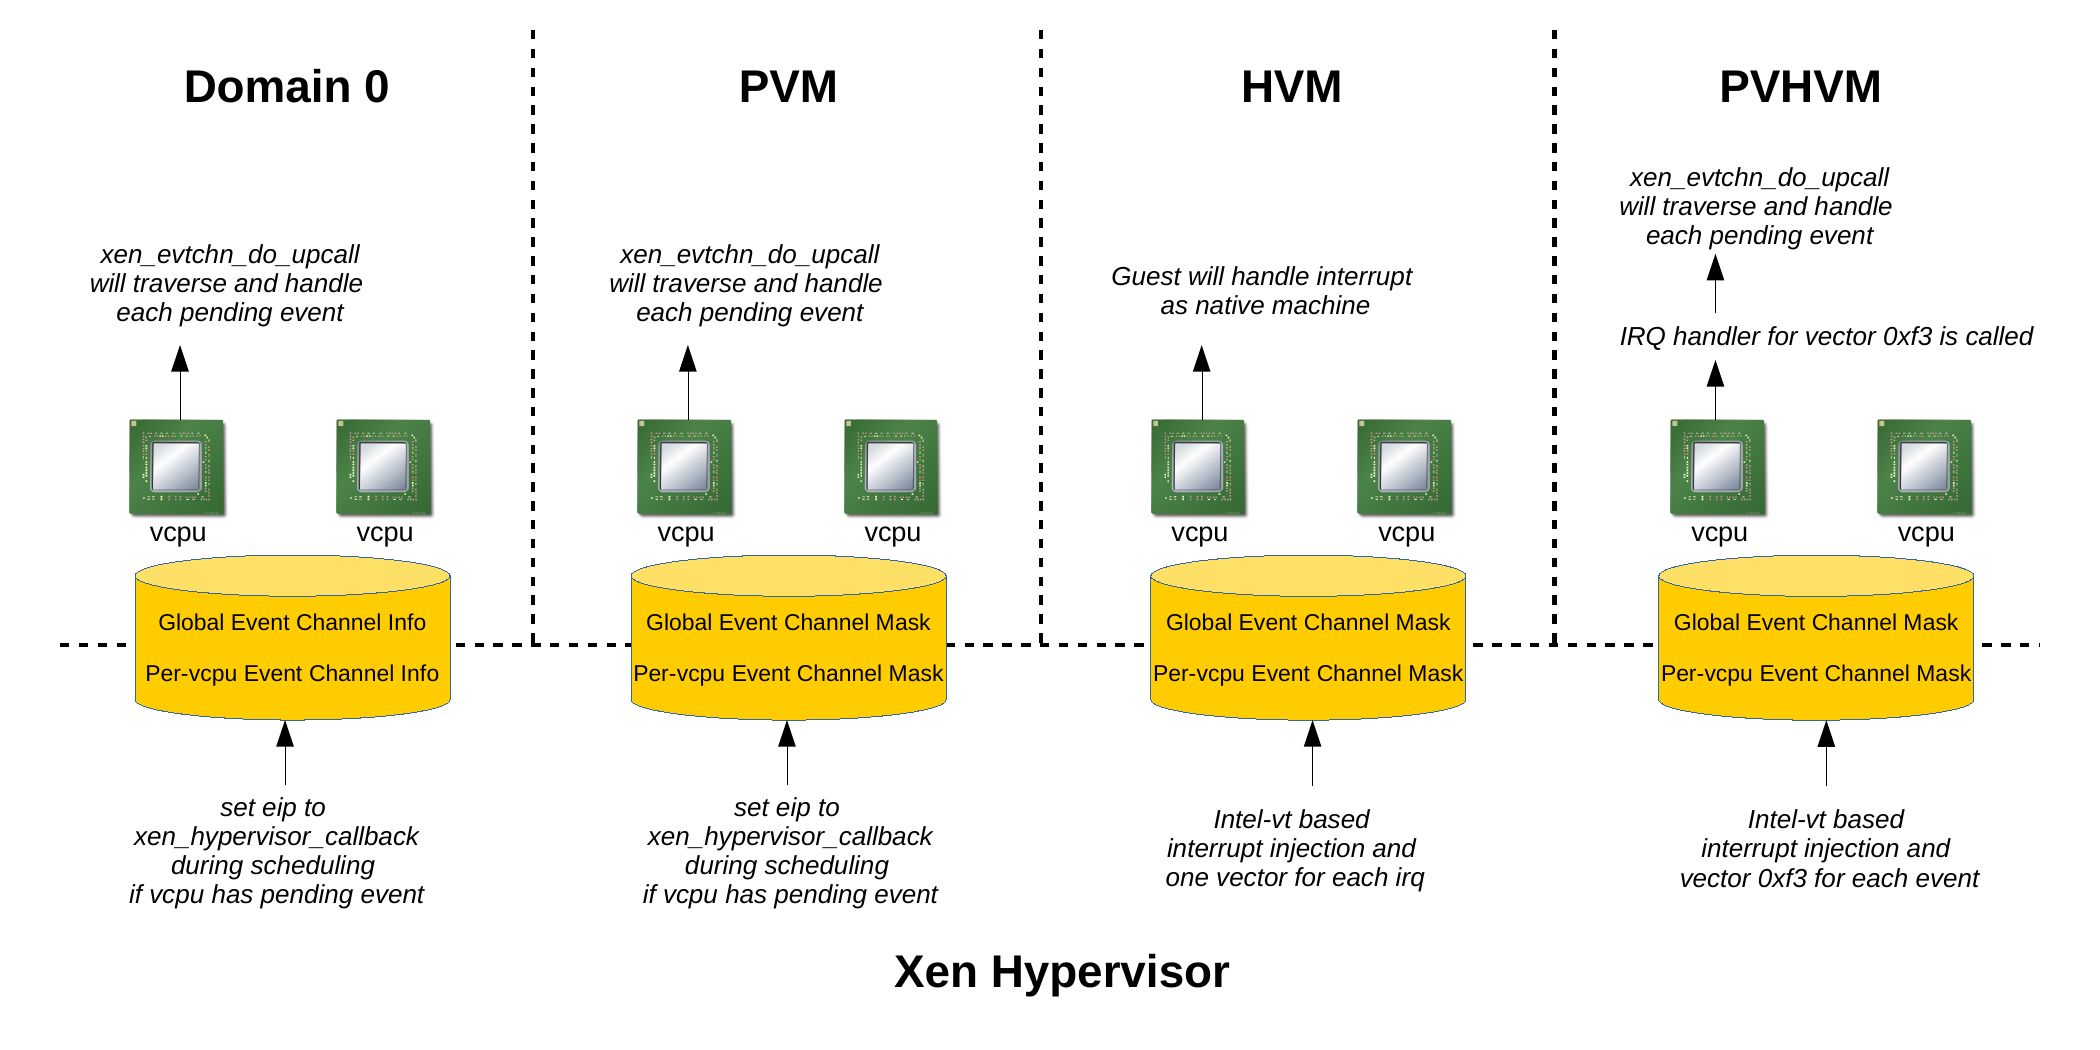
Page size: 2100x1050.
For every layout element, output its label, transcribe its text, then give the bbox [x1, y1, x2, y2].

text_box Intel-vt based interrupt injection and one vector for each irq [1150, 797, 1441, 900]
text_box set eip to xen_hypervisor_callback during scheduling if vcpu has pending event [628, 785, 954, 917]
text_box vcpu [642, 509, 730, 555]
picture [1876, 419, 1977, 520]
text_box vcpu [1676, 509, 1764, 555]
text_box Intel-vt based interrupt injection and vector 0xf3 for each event [1665, 798, 1995, 900]
picture [1356, 419, 1457, 520]
picture [1669, 419, 1770, 520]
picture [1150, 419, 1250, 520]
text_box xen_evtchn_do_upcall will traverse and handle each pending event [1604, 155, 1916, 258]
text_box xen_evtchn_do_upcall will traverse and handle each pending event [594, 232, 906, 335]
text_box vcpu [1363, 509, 1451, 555]
text_box PVM [724, 53, 961, 121]
text_box set eip to xen_hypervisor_callback during scheduling if vcpu has pending event [114, 785, 440, 917]
text_box vcpu [849, 509, 937, 555]
text_box HVM [1226, 54, 1463, 121]
picture [335, 419, 436, 520]
text_box PVHVM [1704, 54, 1941, 121]
text_box Xen Hypervisor [879, 938, 1246, 1006]
text_box IRQ handler for vector 0xf3 is called [1605, 314, 2049, 359]
picture [636, 419, 737, 520]
text_box Global Event Channel Mask Per-vcpu Event Channel Mask [1150, 577, 1466, 721]
picture [843, 419, 943, 520]
picture [128, 419, 229, 520]
text_box vcpu [341, 509, 429, 555]
text_box Guest will handle interrupt as native machine [1096, 254, 1435, 328]
text_box vcpu [1883, 509, 1970, 555]
text_box vcpu [1156, 509, 1244, 555]
text_box xen_evtchn_do_upcall will traverse and handle each pending event [75, 232, 386, 335]
text_box Global Event Channel Info Per-vcpu Event Channel Info [135, 576, 451, 721]
text_box Global Event Channel Mask Per-vcpu Event Channel Mask [1658, 577, 1974, 721]
text_box Domain 0 [169, 53, 406, 121]
text_box Global Event Channel Mask Per-vcpu Event Channel Mask [631, 577, 947, 721]
text_box vcpu [135, 509, 222, 555]
